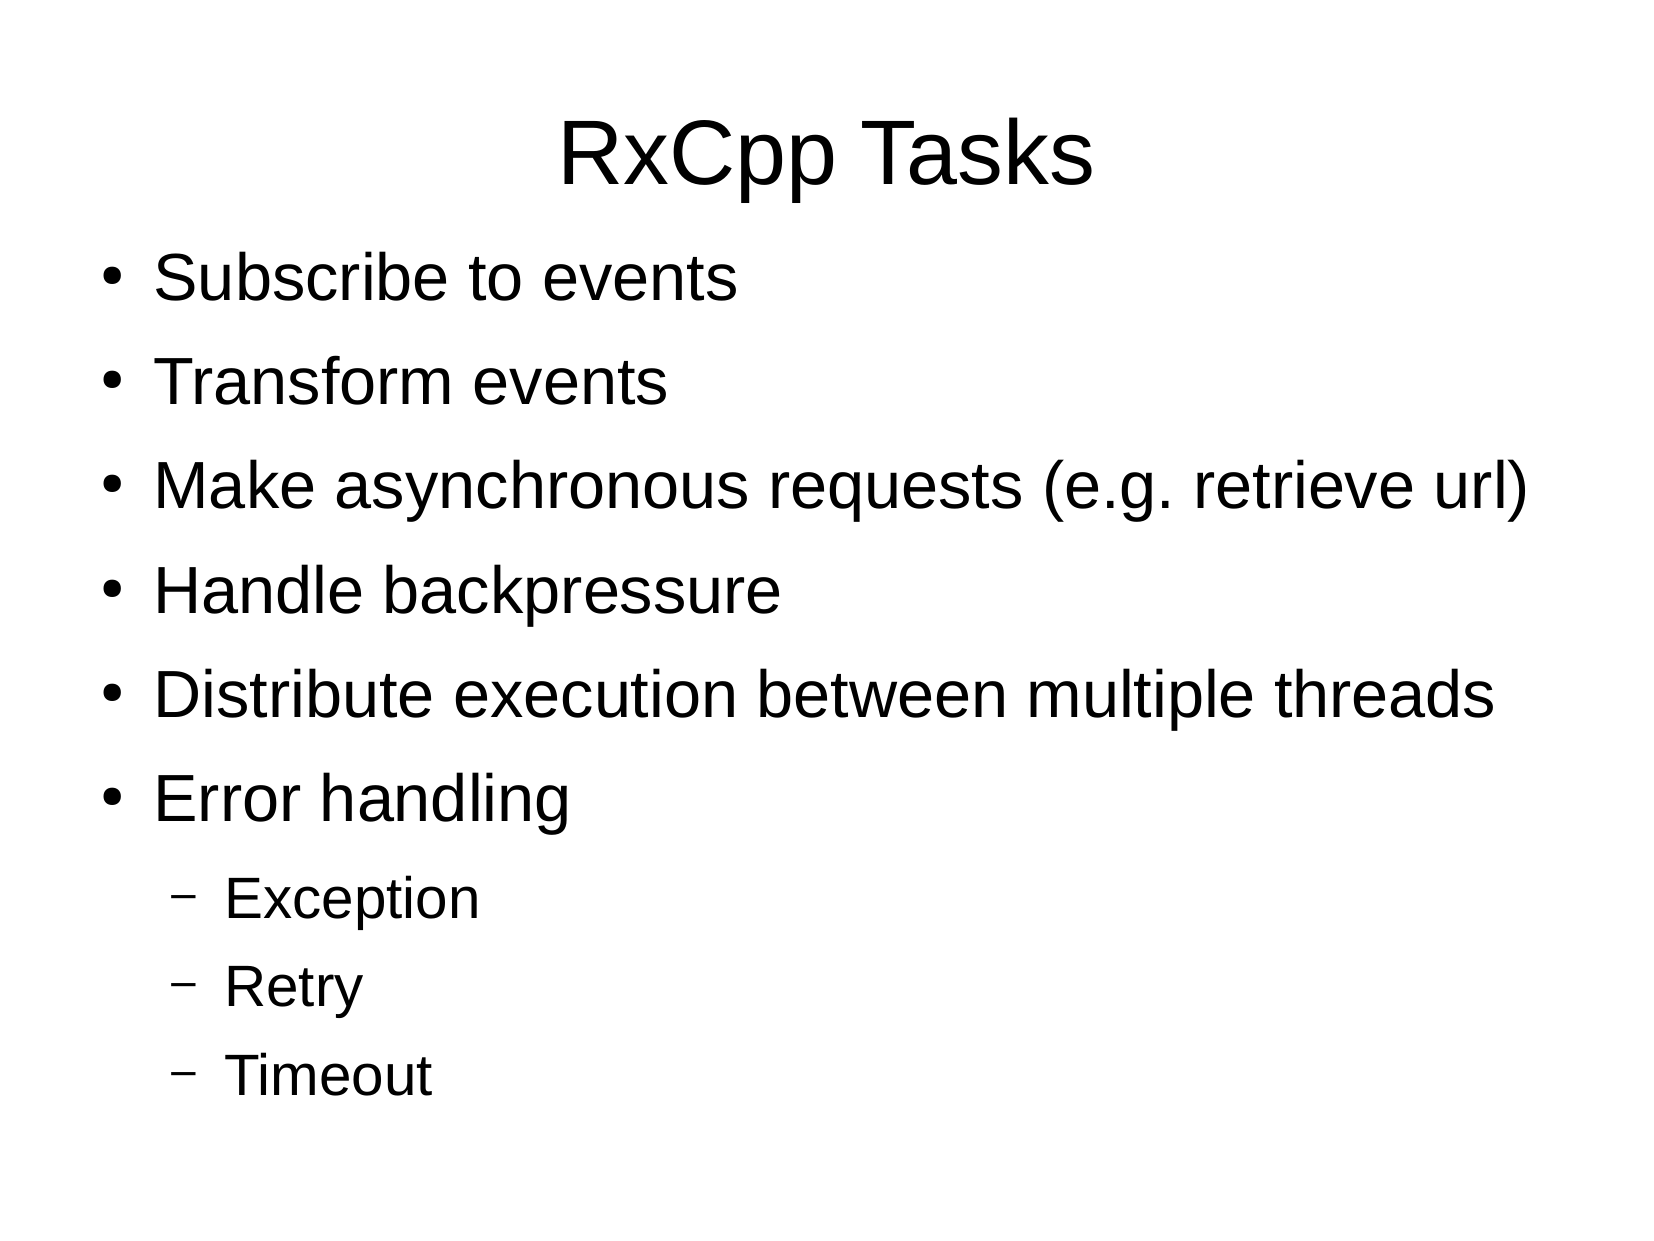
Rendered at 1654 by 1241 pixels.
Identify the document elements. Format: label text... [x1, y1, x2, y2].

list Subscribe to events Transform events Make asynchronous requests (e.g. retrieve url) Handle backpressure Distribute execution between multiple threads Error handling Exception Retry Timeout [82, 240, 1571, 1104]
title RxCpp Tasks [82, 49, 1571, 240]
